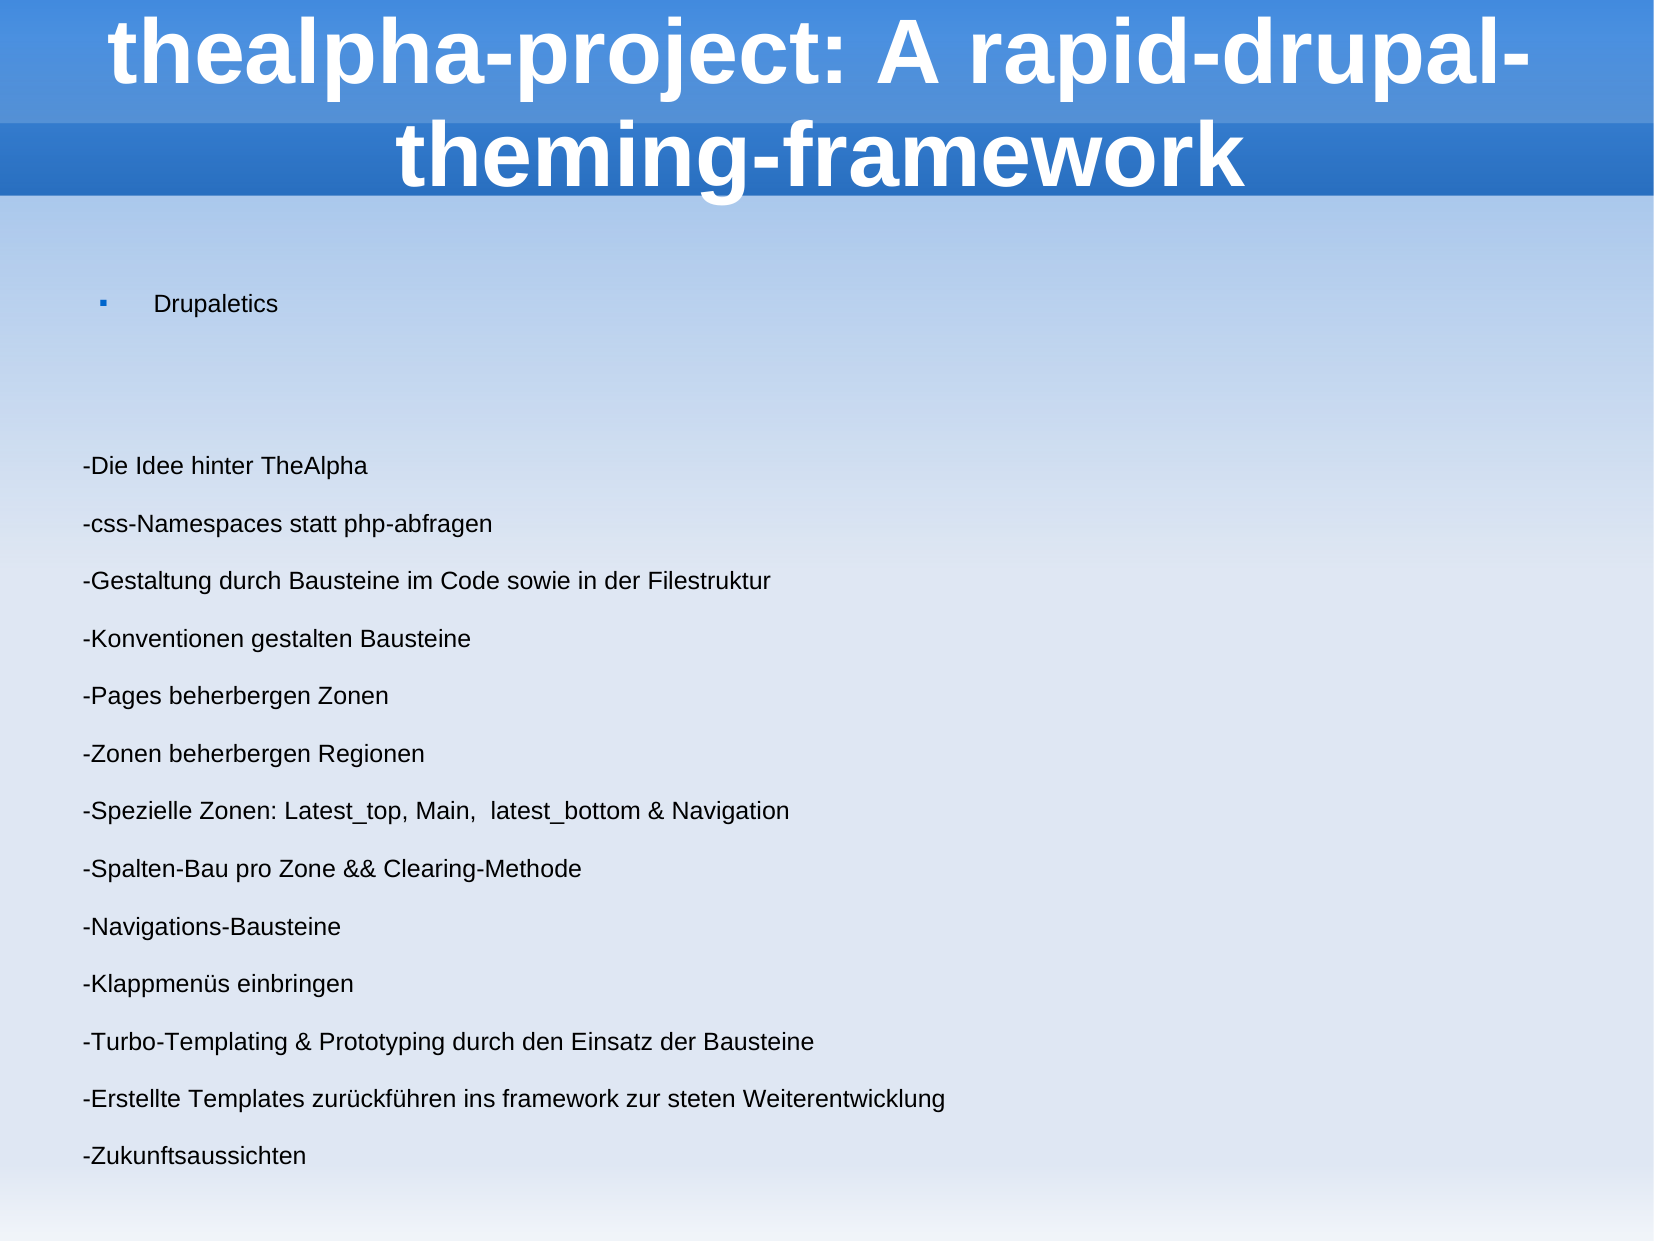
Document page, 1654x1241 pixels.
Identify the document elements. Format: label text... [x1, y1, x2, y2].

picture [0, 0, 1654, 1241]
list Drupaletics -Die Idee hinter TheAlpha -css-Namespaces statt php-abfragen -Gestaltung durch Bausteine im Code sowie in der Filestruktur -Konventionen gestalten Bausteine -Pages beherbergen Zonen -Zonen beherbergen Regionen -Spezielle Zonen: Latest_top, Main, latest_bottom & Navigation -Spalten-Bau pro Zone && Clearing-Methode -Navigations-Bausteine -Klappmenüs einbringen -Turbo-Templating & Prototyping durch den Einsatz der Bausteine -Erstellte Templates zurückführen ins framework zur steten Weiterentwicklung -Zukunftsaussichten [82, 290, 1625, 1241]
title thealpha-project: A rapid-drupal-theming-framework [76, 0, 1565, 208]
